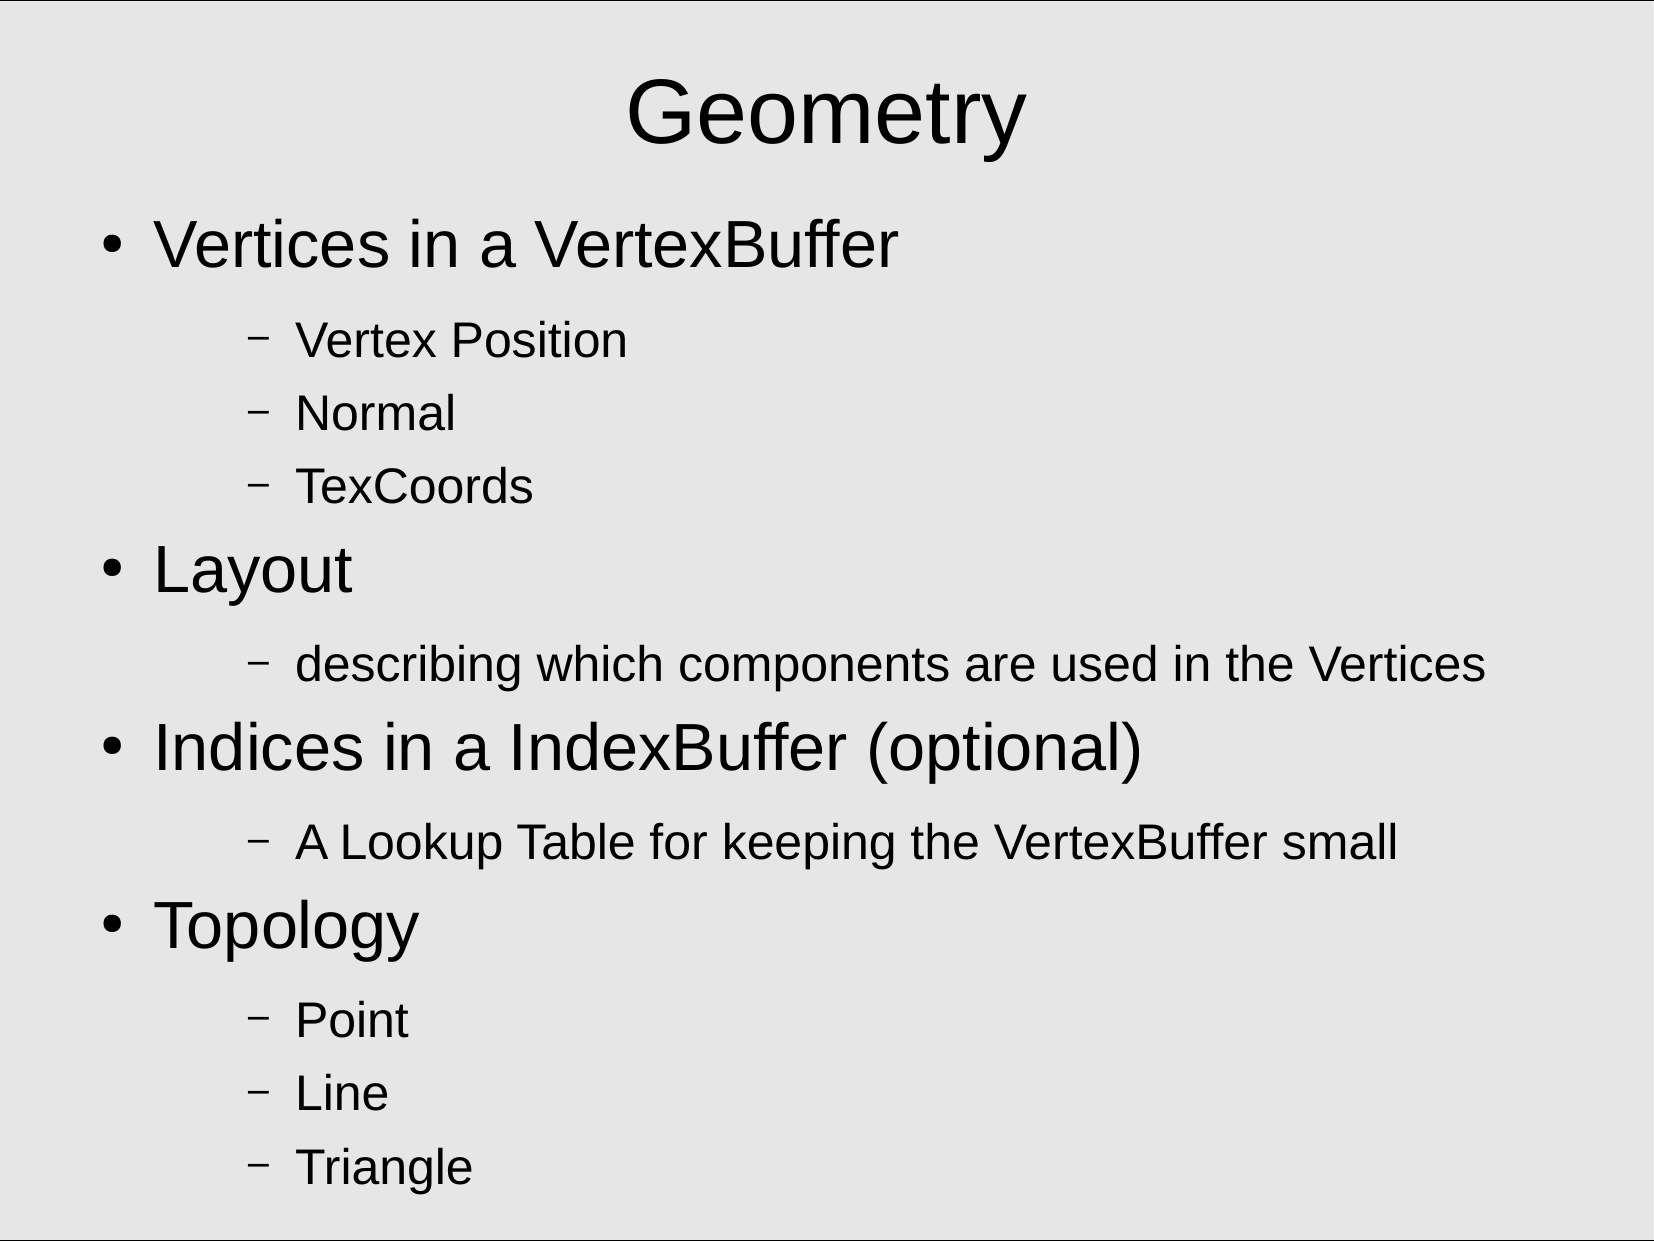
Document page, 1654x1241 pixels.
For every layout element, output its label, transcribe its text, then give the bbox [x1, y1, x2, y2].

list Vertices in a VertexBuffer Vertex Position Normal TexCoords Layout describing which components are used in the Vertices Indices in a IndexBuffer (optional) A Lookup Table for keeping the VertexBuffer small Topology Point Line Triangle [82, 207, 1571, 1195]
title Geometry [82, 8, 1571, 207]
